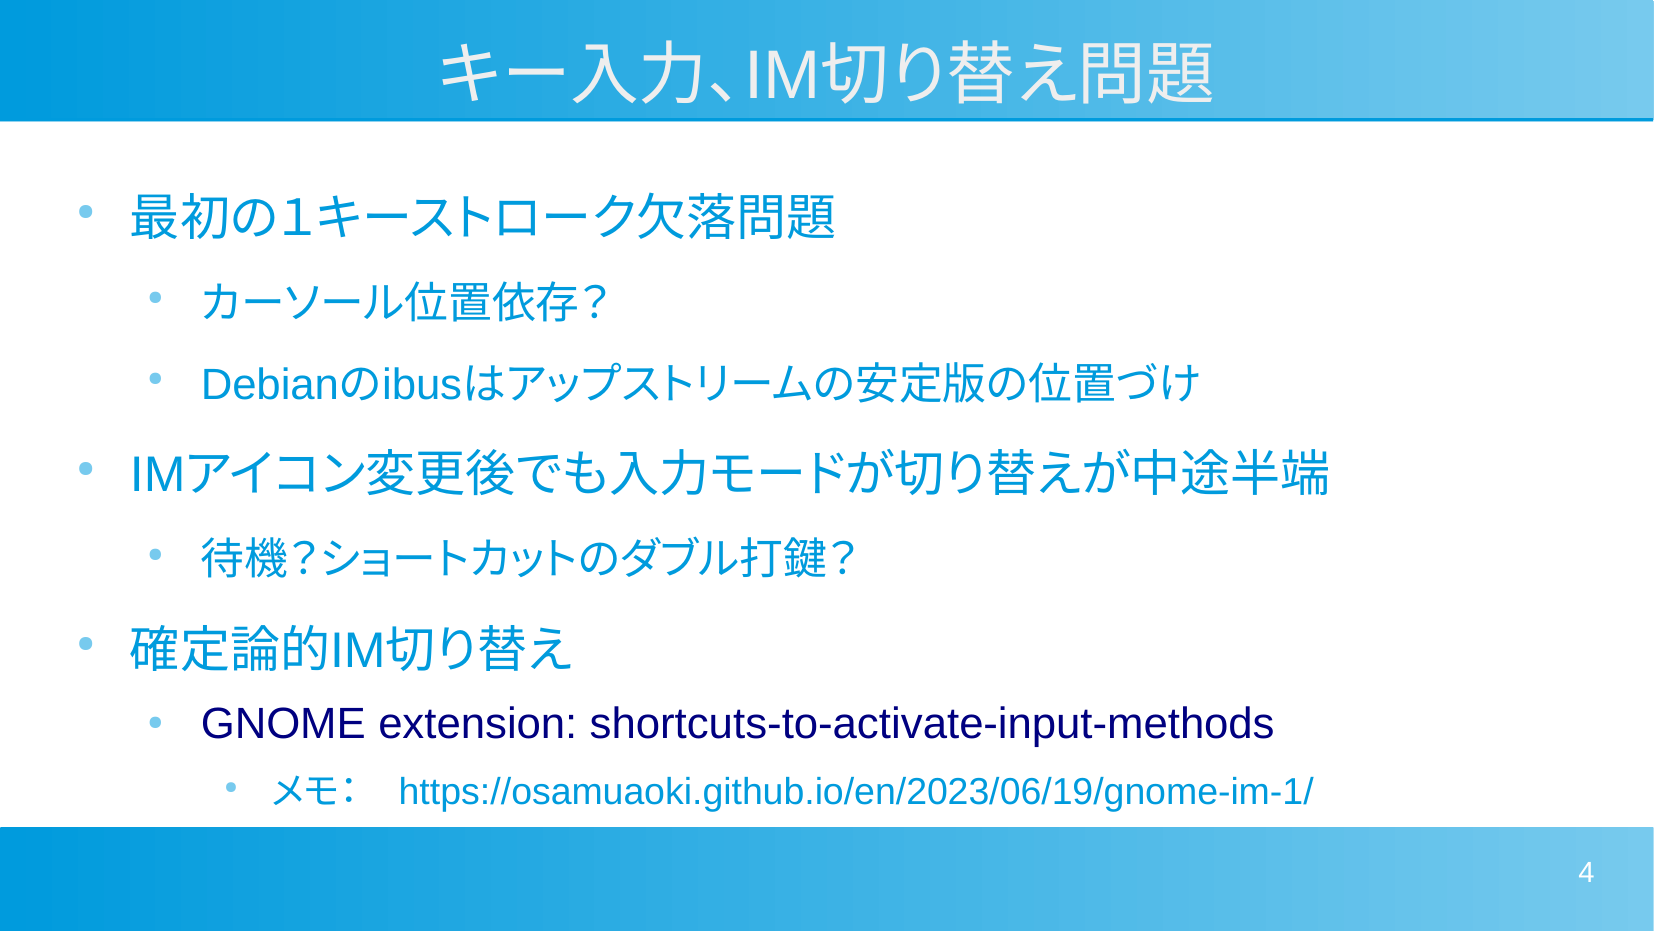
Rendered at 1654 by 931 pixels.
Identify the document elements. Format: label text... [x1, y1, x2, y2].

list 最初の１キーストローク欠落問題 カーソール位置依存？ Debianのibusはアップストリームの安定版の位置づけ IMアイコン変更後でも入力モードが切り替えが中途半端 待機？ショートカットのダブル打鍵？ 確定論的IM切り替え GNOME extension: shortcuts-to-activate-input-methods メモ： https://osamuaoki.github.io/en/2023/06/19/gnome-im-1/ [59, 177, 1595, 768]
title キー入力、IM切り替え問題 [59, 18, 1595, 119]
